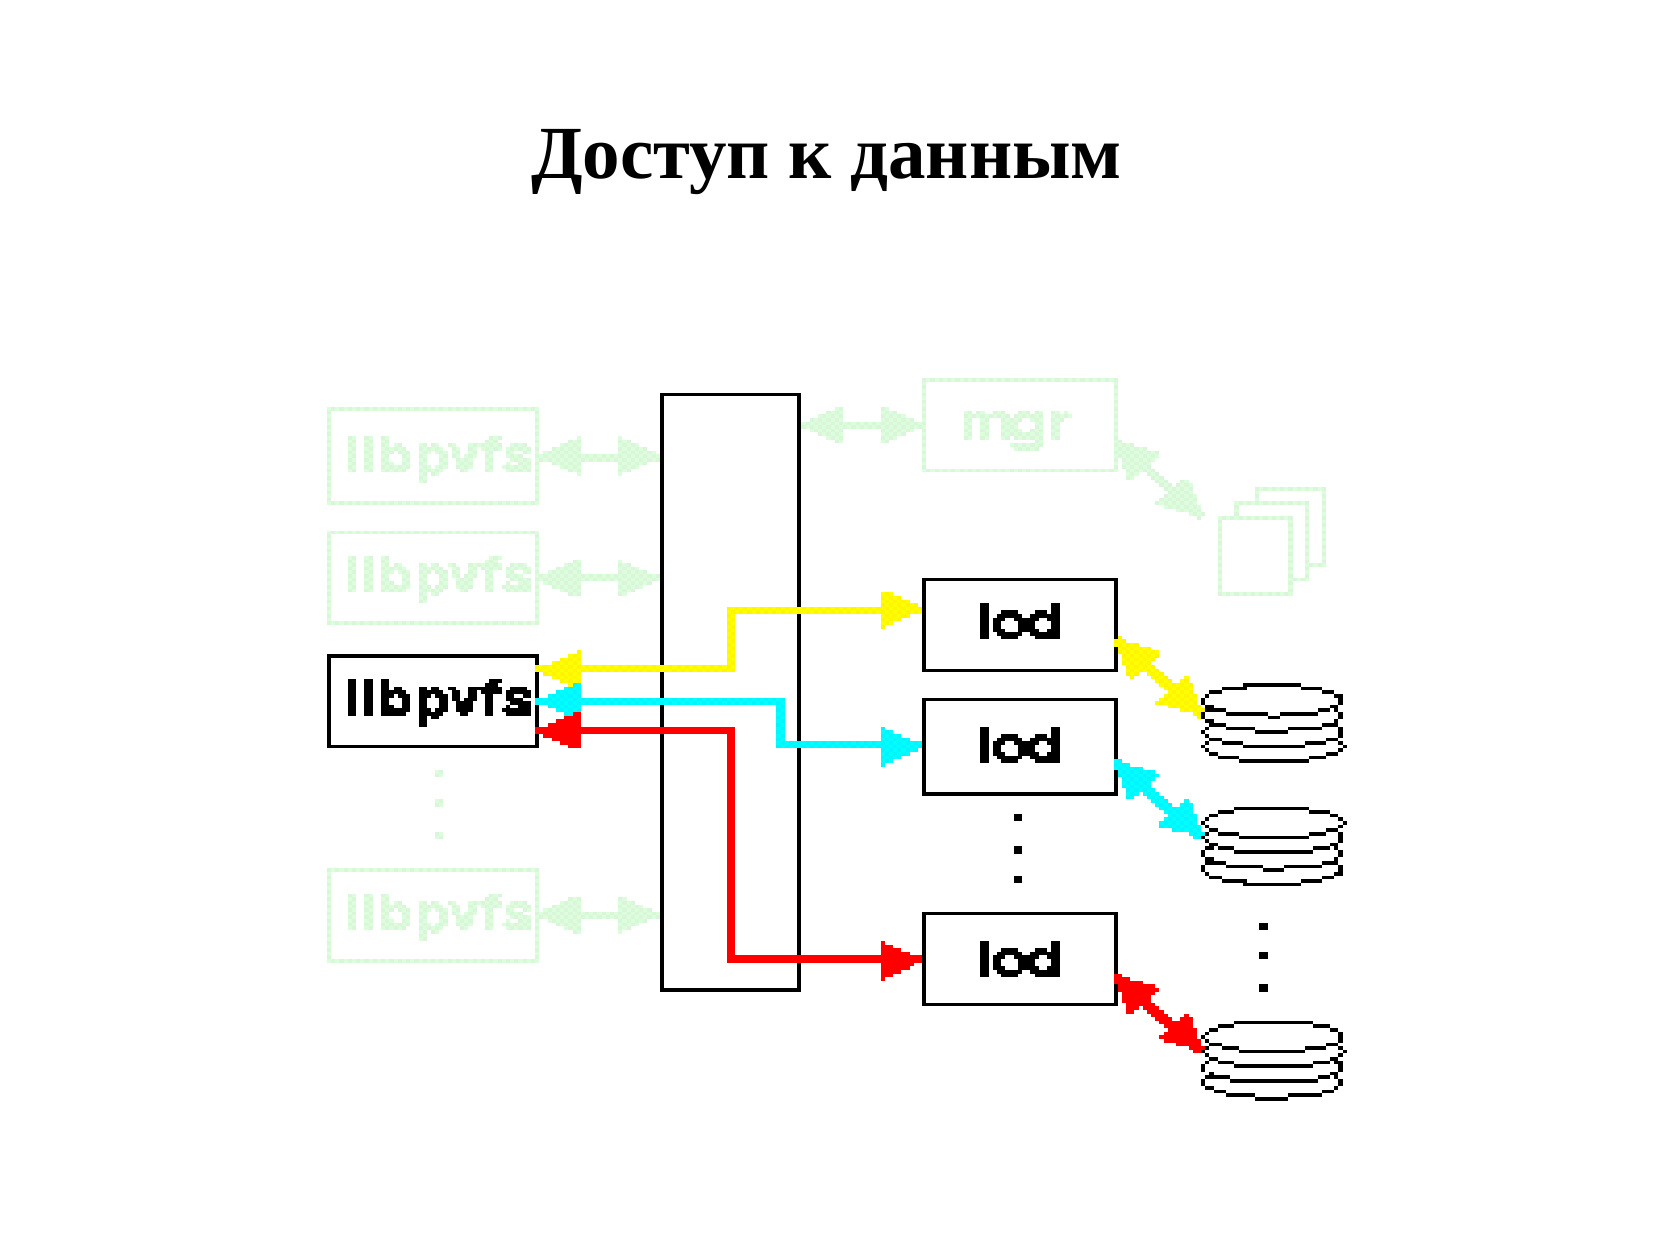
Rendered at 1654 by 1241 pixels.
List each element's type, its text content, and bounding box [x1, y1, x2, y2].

title Доступ к данным [82, 56, 1571, 250]
picture [265, 324, 1418, 1152]
